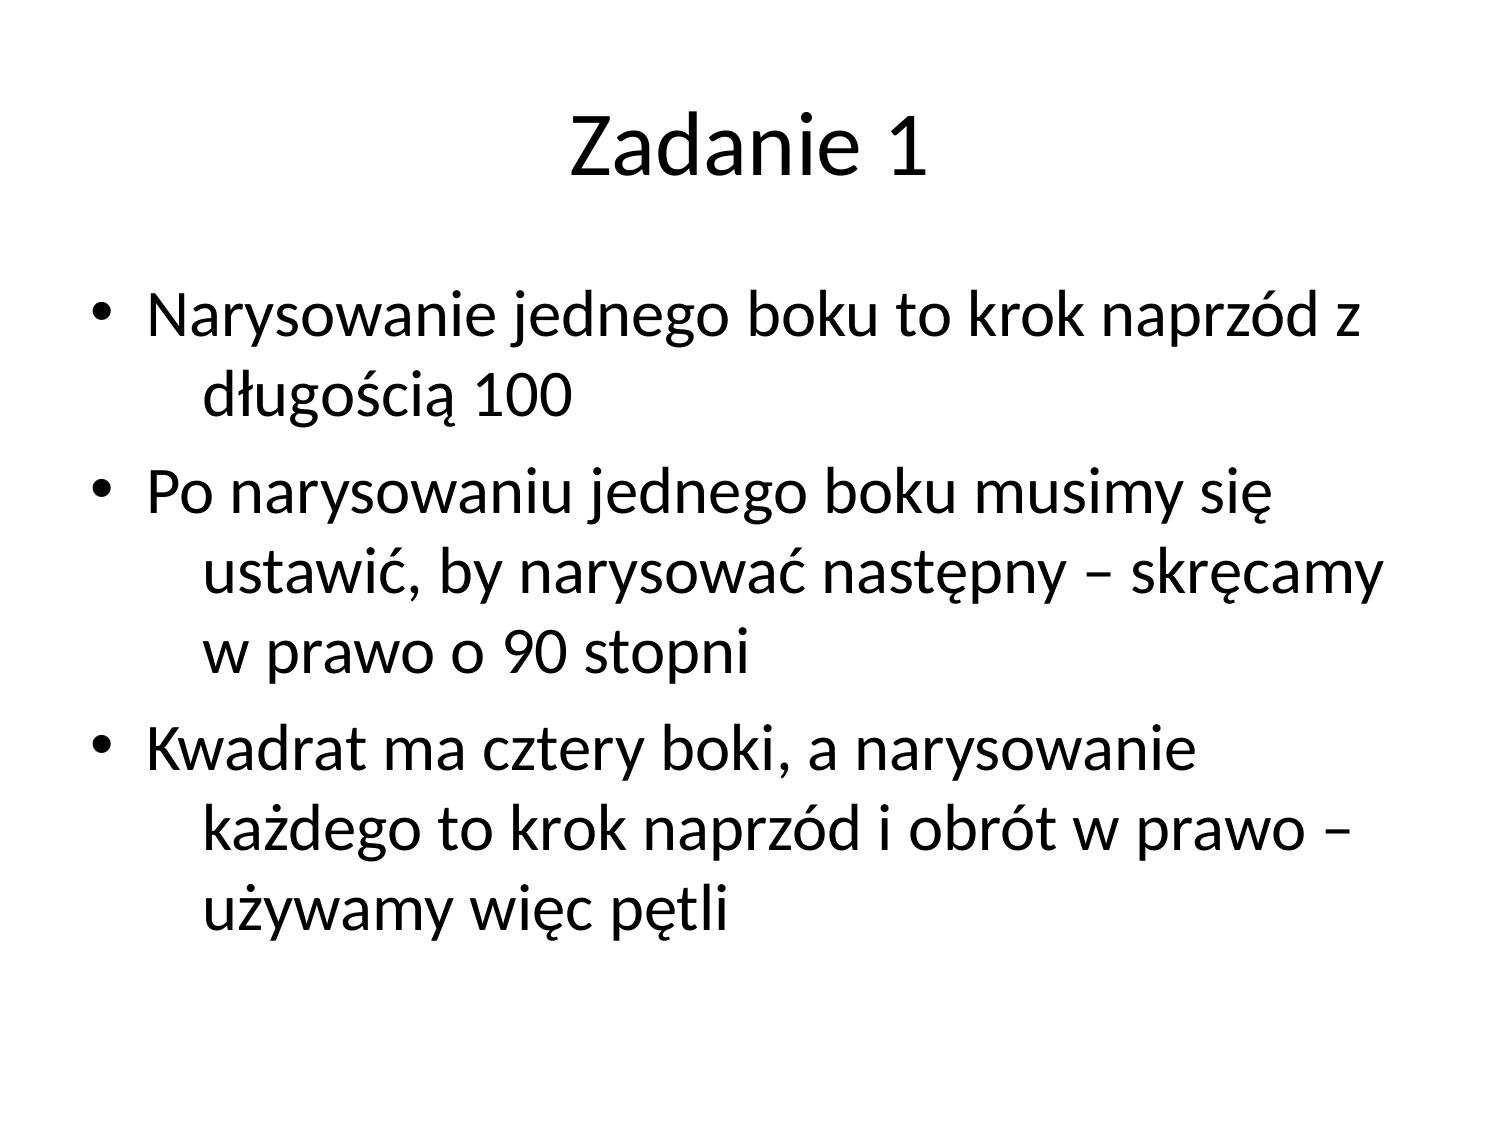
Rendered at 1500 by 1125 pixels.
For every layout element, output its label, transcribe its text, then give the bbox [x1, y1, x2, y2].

title Zadanie 1 [75, 45, 1426, 233]
list Narysowanie jednego boku to krok naprzód z długością 100 Po narysowaniu jednego boku musimy się ustawić, by narysować następny – skręcamy w prawo o 90 stopni Kwadrat ma cztery boki, a narysowanie każdego to krok naprzód i obrót w prawo – używamy więc pętli [75, 262, 1426, 1005]
